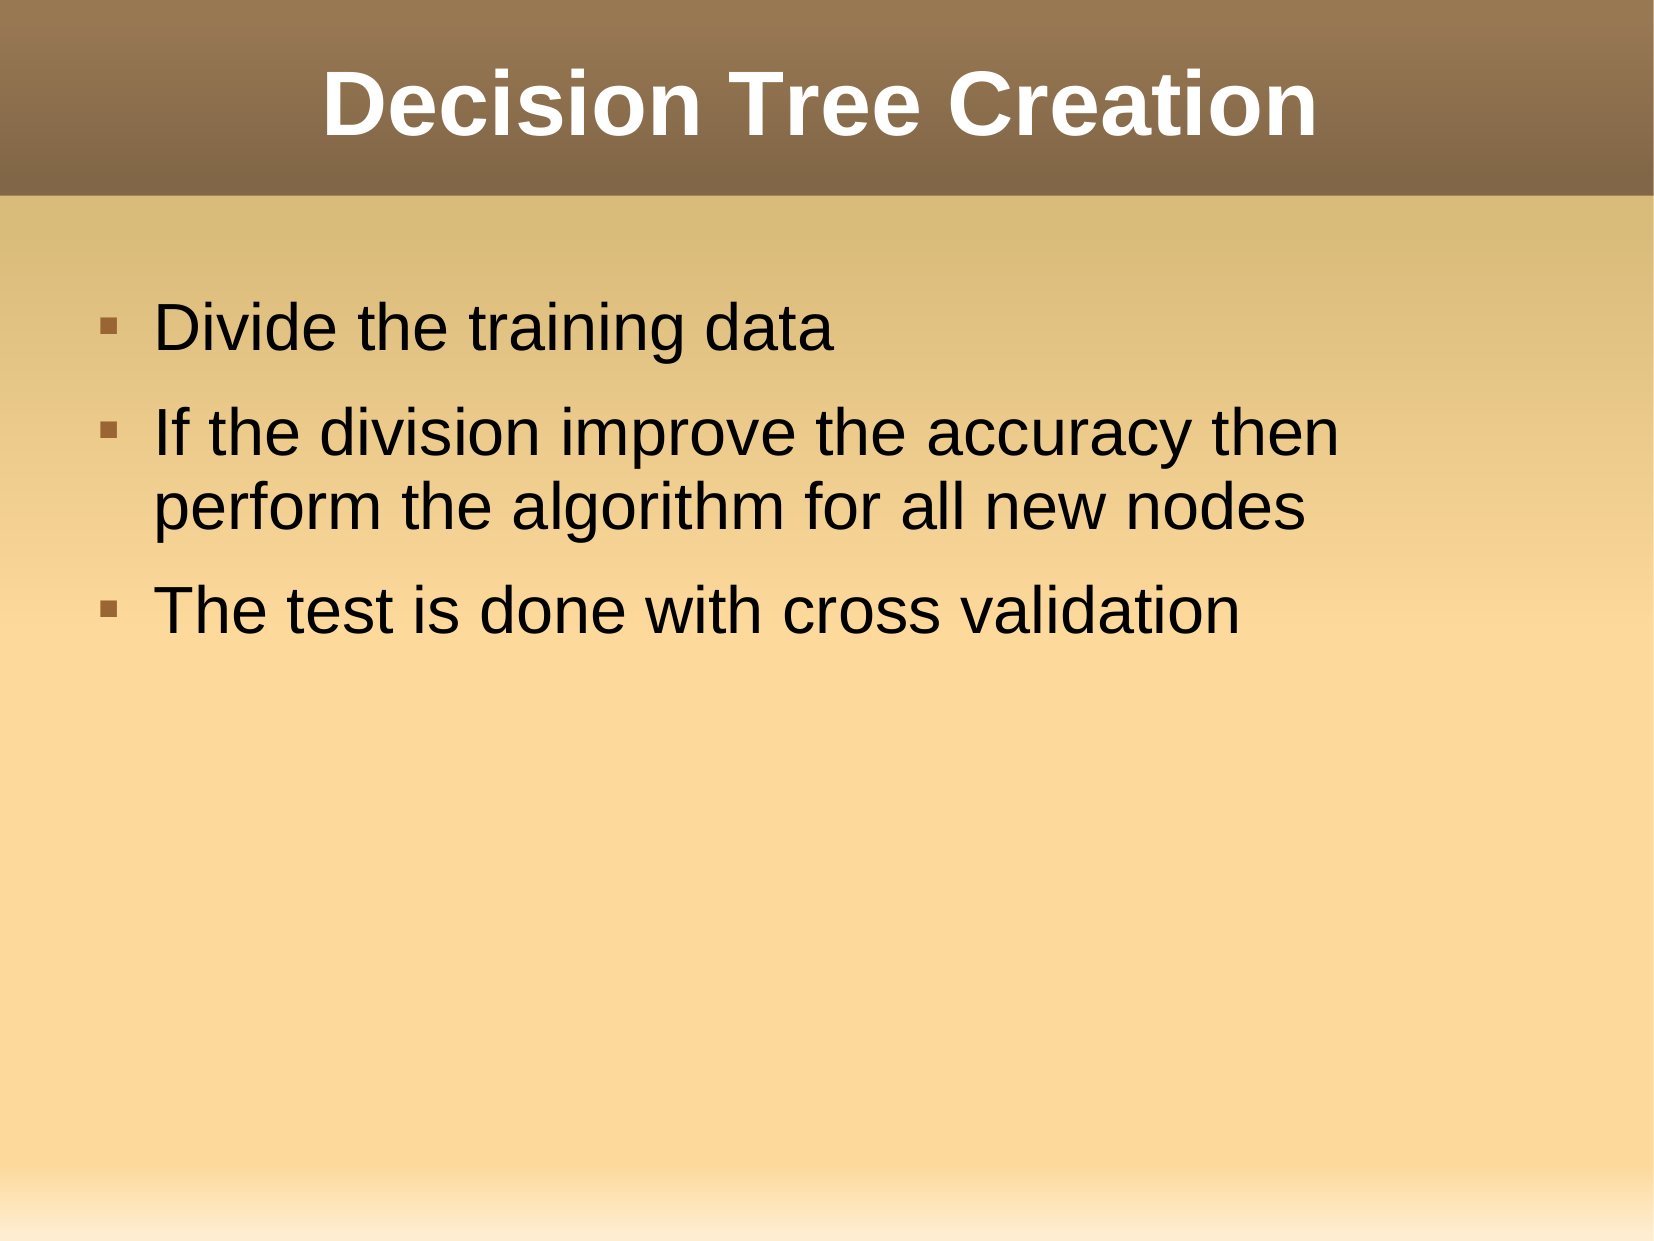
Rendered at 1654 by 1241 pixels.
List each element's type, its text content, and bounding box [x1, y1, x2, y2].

list Divide the training data If the division improve the accuracy then perform the algorithm for all new nodes The test is done with cross validation [82, 290, 1571, 1094]
picture [0, 0, 1654, 1241]
title Decision Tree Creation [76, 7, 1565, 200]
